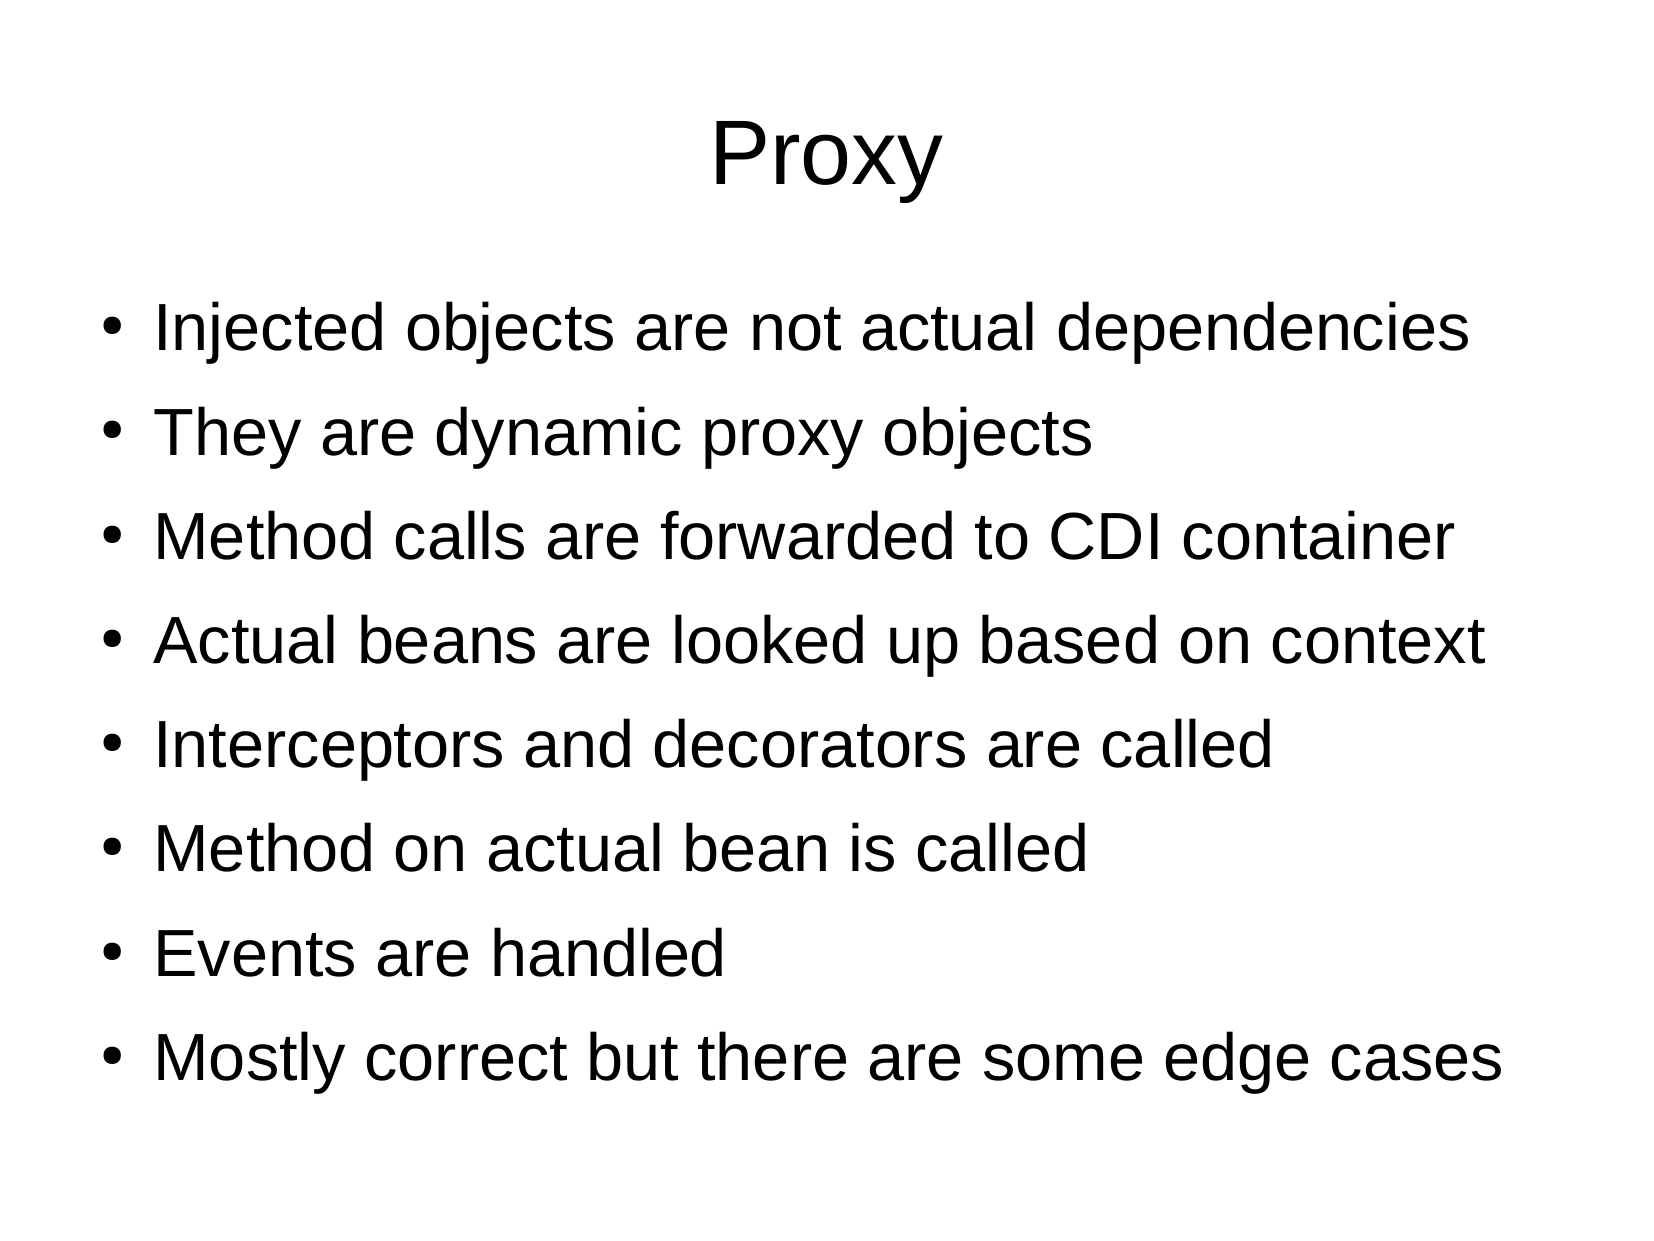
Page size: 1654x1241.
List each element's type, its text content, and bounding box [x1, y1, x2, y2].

title Proxy [82, 49, 1571, 257]
list Injected objects are not actual dependencies They are dynamic proxy objects Method calls are forwarded to CDI container Actual beans are looked up based on context Interceptors and decorators are called Method on actual bean is called Events are handled Mostly correct but there are some edge cases [82, 290, 1571, 1109]
